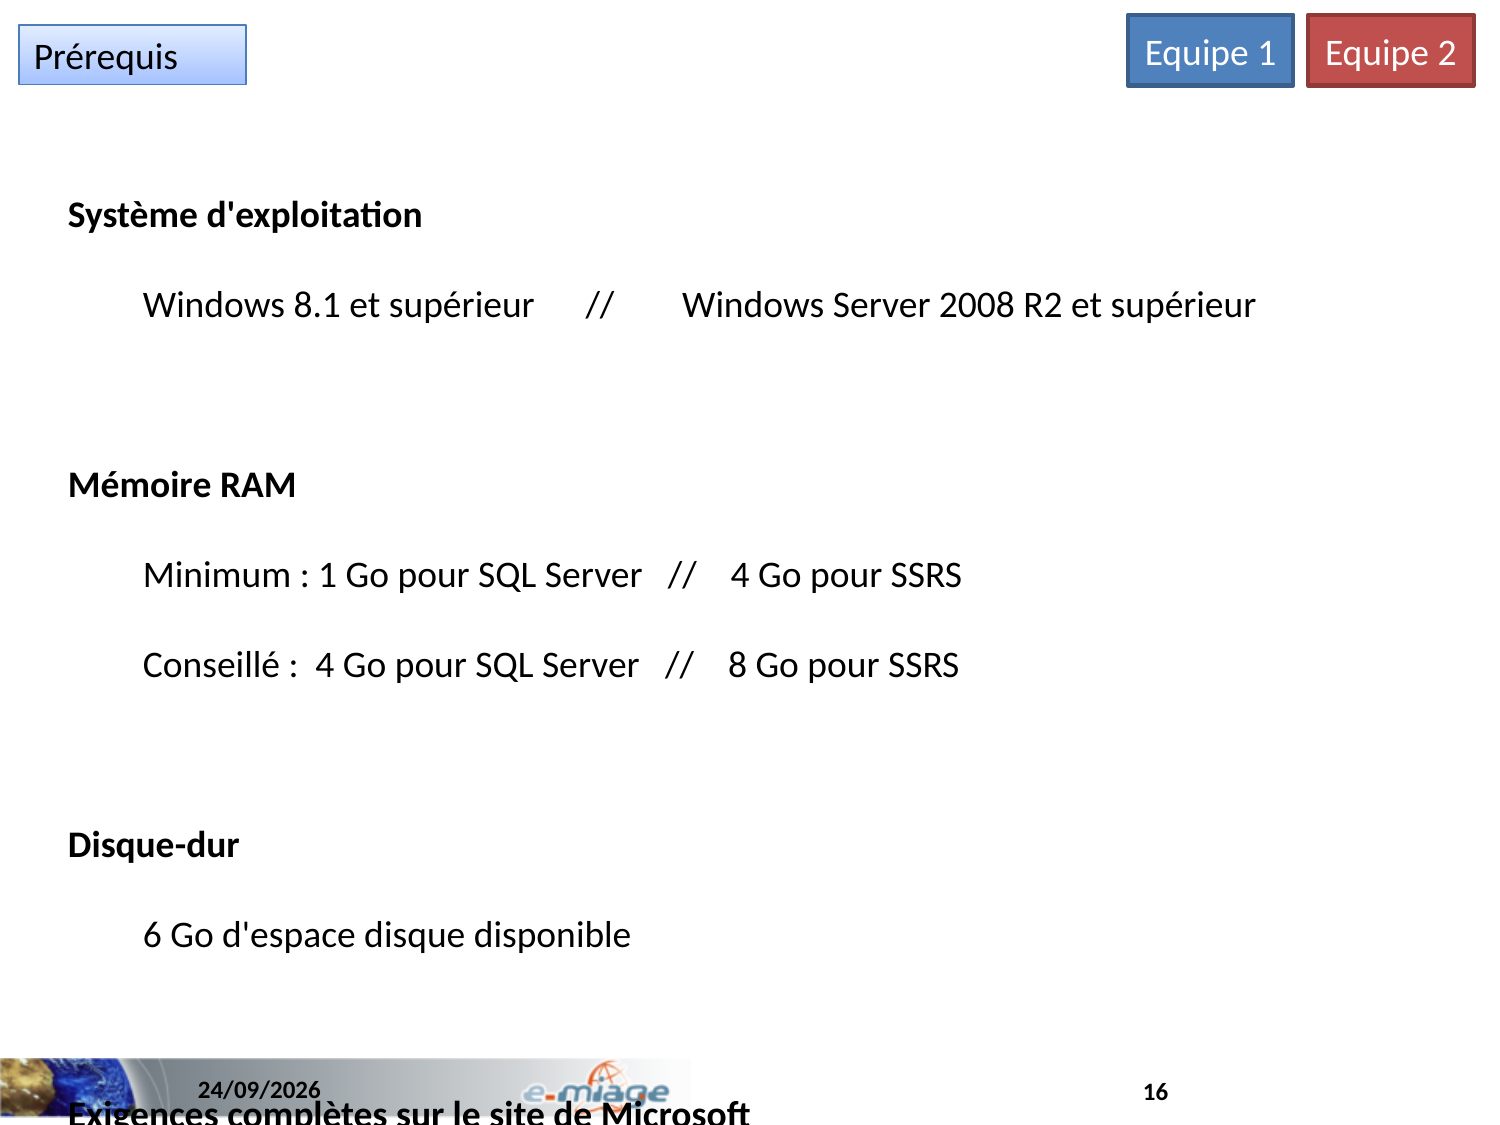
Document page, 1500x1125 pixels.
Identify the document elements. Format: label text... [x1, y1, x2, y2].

text_box Système d'exploitation Windows 8.1 et supérieur // Windows Server 2008 R2 et supérieur Mémoire RAM Minimum : 1 Go pour SQL Server // 4 Go pour SSRS Conseillé : 4 Go pour SQL Server // 8 Go pour SSRS Disque-dur 6 Go d'espace disque disponible Exigences complètes sur le site de Microsoft https://msdn.microsoft.com/fr-FR/library/ms143506(v=sql.120).aspx [53, 137, 1436, 1125]
picture [0, 1058, 53, 1118]
text_box Equipe 1 [1127, 14, 1294, 86]
text_box Prérequis [18, 24, 247, 85]
text_box Equipe 2 [1308, 14, 1474, 86]
